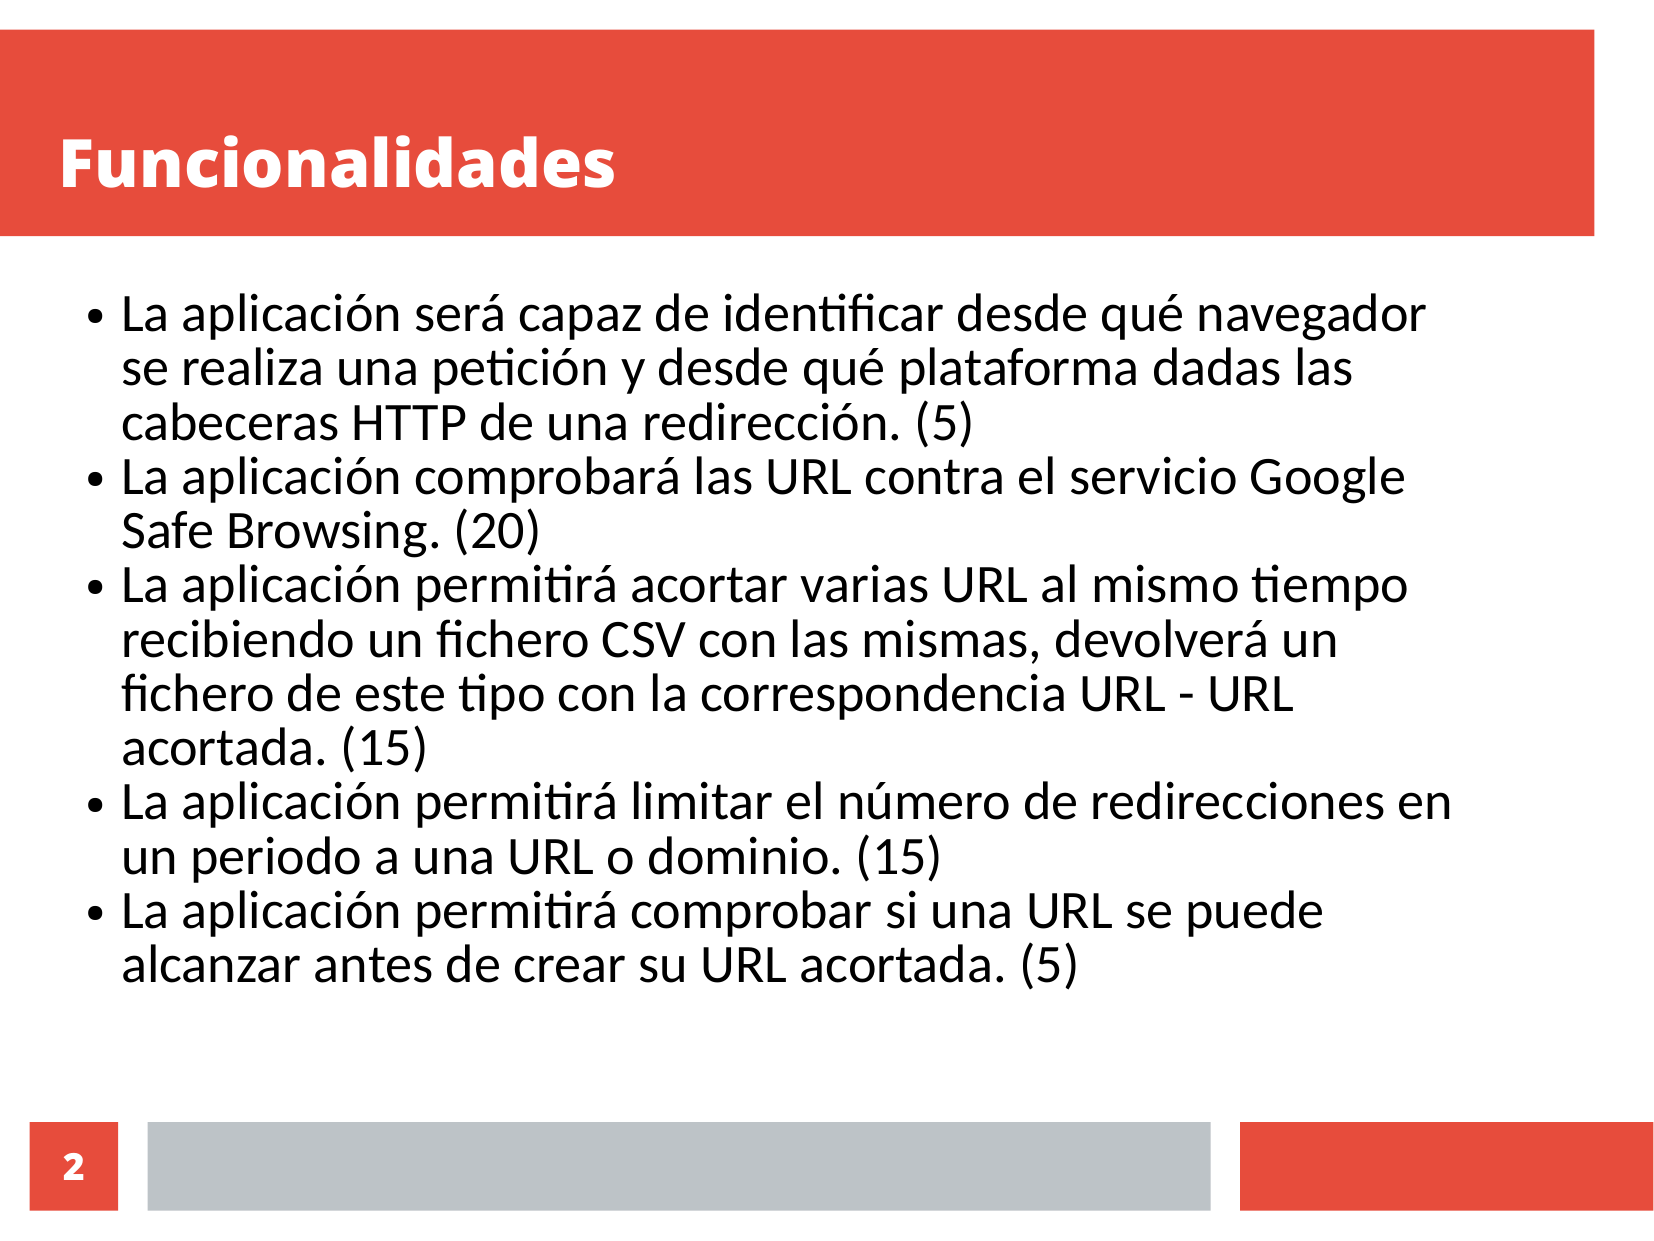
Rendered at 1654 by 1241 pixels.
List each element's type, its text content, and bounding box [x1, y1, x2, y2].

title Funcionalidades [59, 59, 1595, 207]
text_box La aplicación será capaz de identificar desde qué navegador se realiza una petición y desde qué plataforma dadas las cabeceras HTTP de una redirección. (5) La aplicación comprobará las URL contra el servicio Google Safe Browsing. (20) La aplicación permitirá acortar varias URL al mismo tiempo recibiendo un fichero CSV con las mismas, devolverá un fichero de este tipo con la correspondencia URL - URL acortada. (15) La aplicación permitirá limitar el número de redirecciones en un periodo a una URL o dominio. (15) La aplicación permitirá comprobar si una URL se puede alcanzar antes de crear su URL acortada. (5) [70, 283, 1583, 1004]
